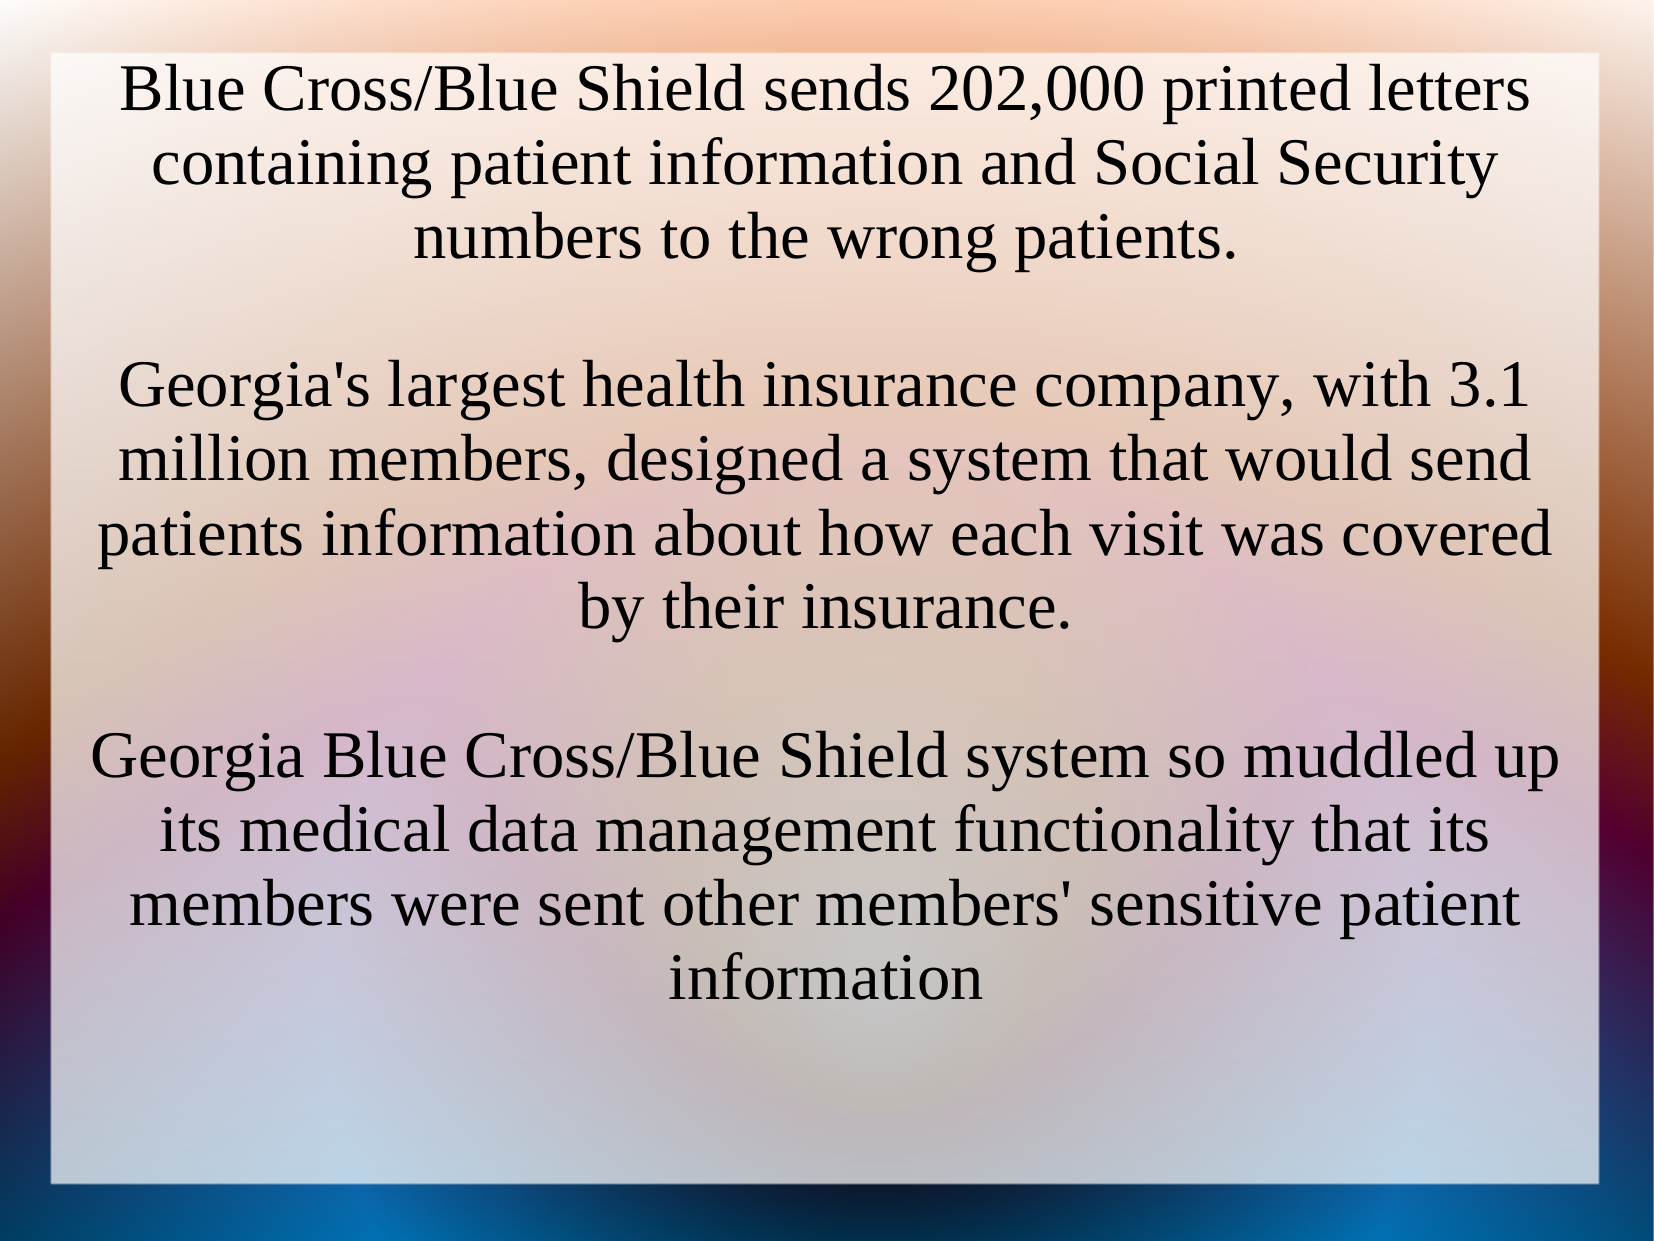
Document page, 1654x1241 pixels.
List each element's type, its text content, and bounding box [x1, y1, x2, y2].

picture [0, 0, 1654, 1241]
subtitle Blue Cross/Blue Shield sends 202,000 printed letters containing patient information and Social Security numbers to the wrong patients. Georgia's largest health insurance company, with 3.1 million members, designed a system that would send patients information about how each visit was covered by their insurance. Georgia Blue Cross/Blue Shield system so muddled up its medical data management functionality that its members were sent other members' sensitive patient information [82, 51, 1571, 1014]
